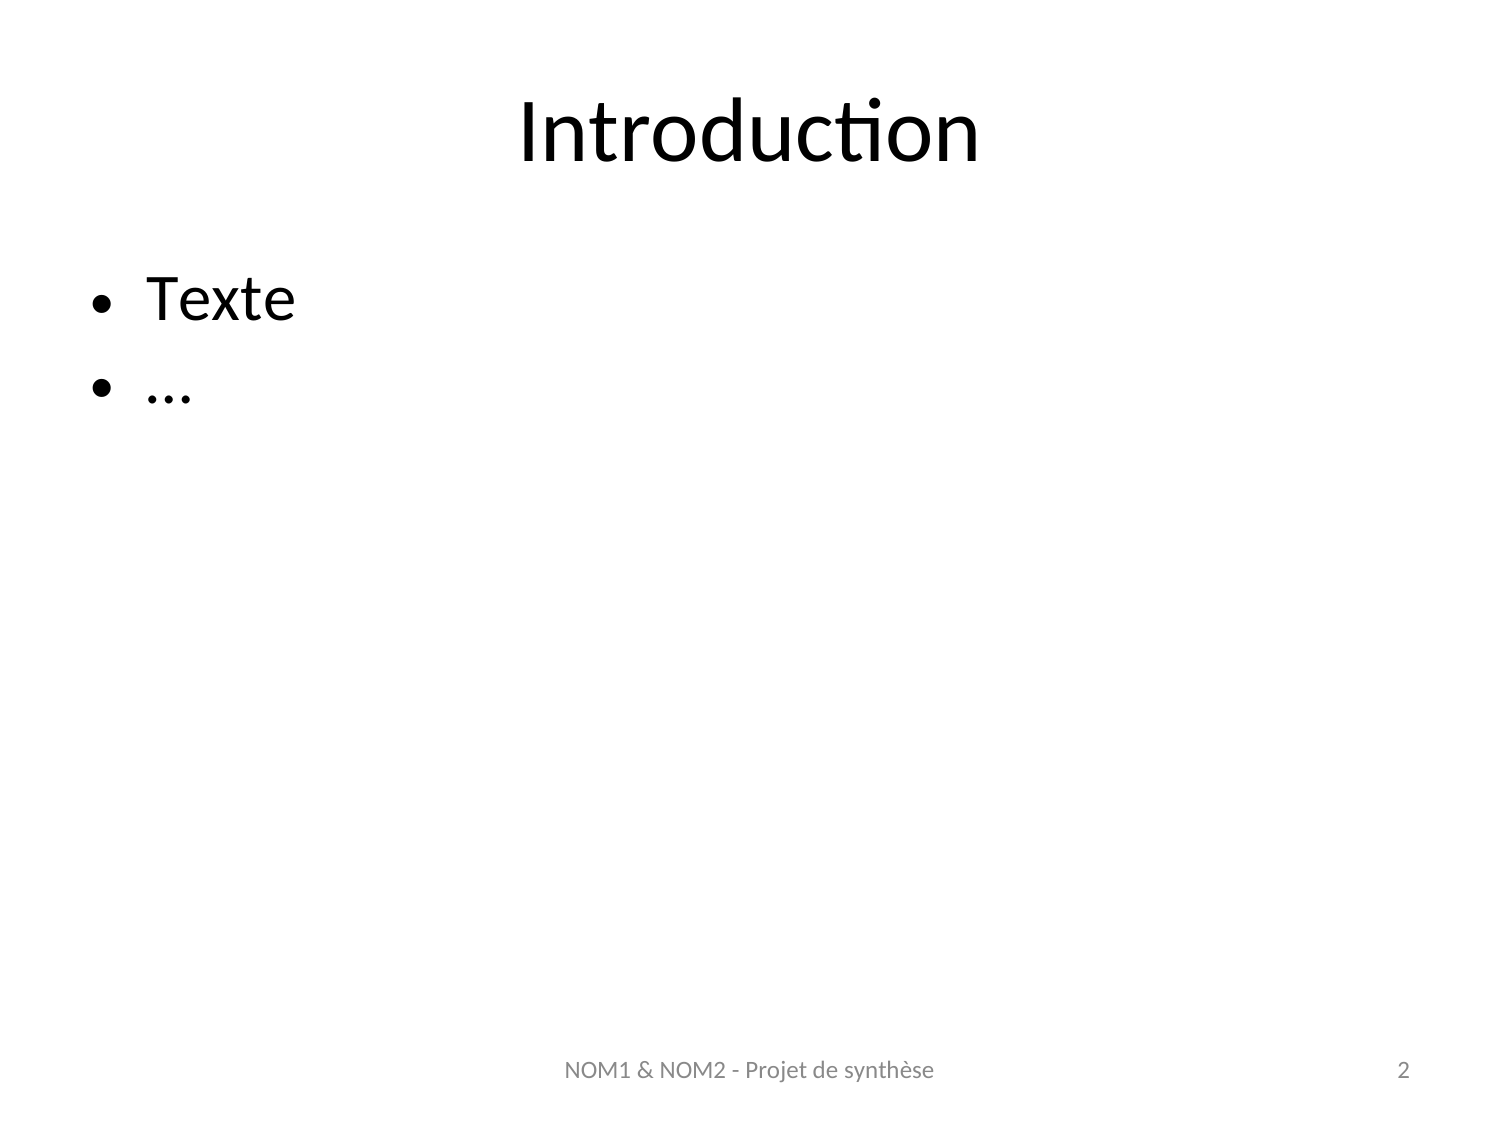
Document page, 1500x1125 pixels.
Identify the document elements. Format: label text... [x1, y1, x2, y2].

list Texte … [75, 262, 1426, 1006]
title Introduction [75, 45, 1426, 233]
